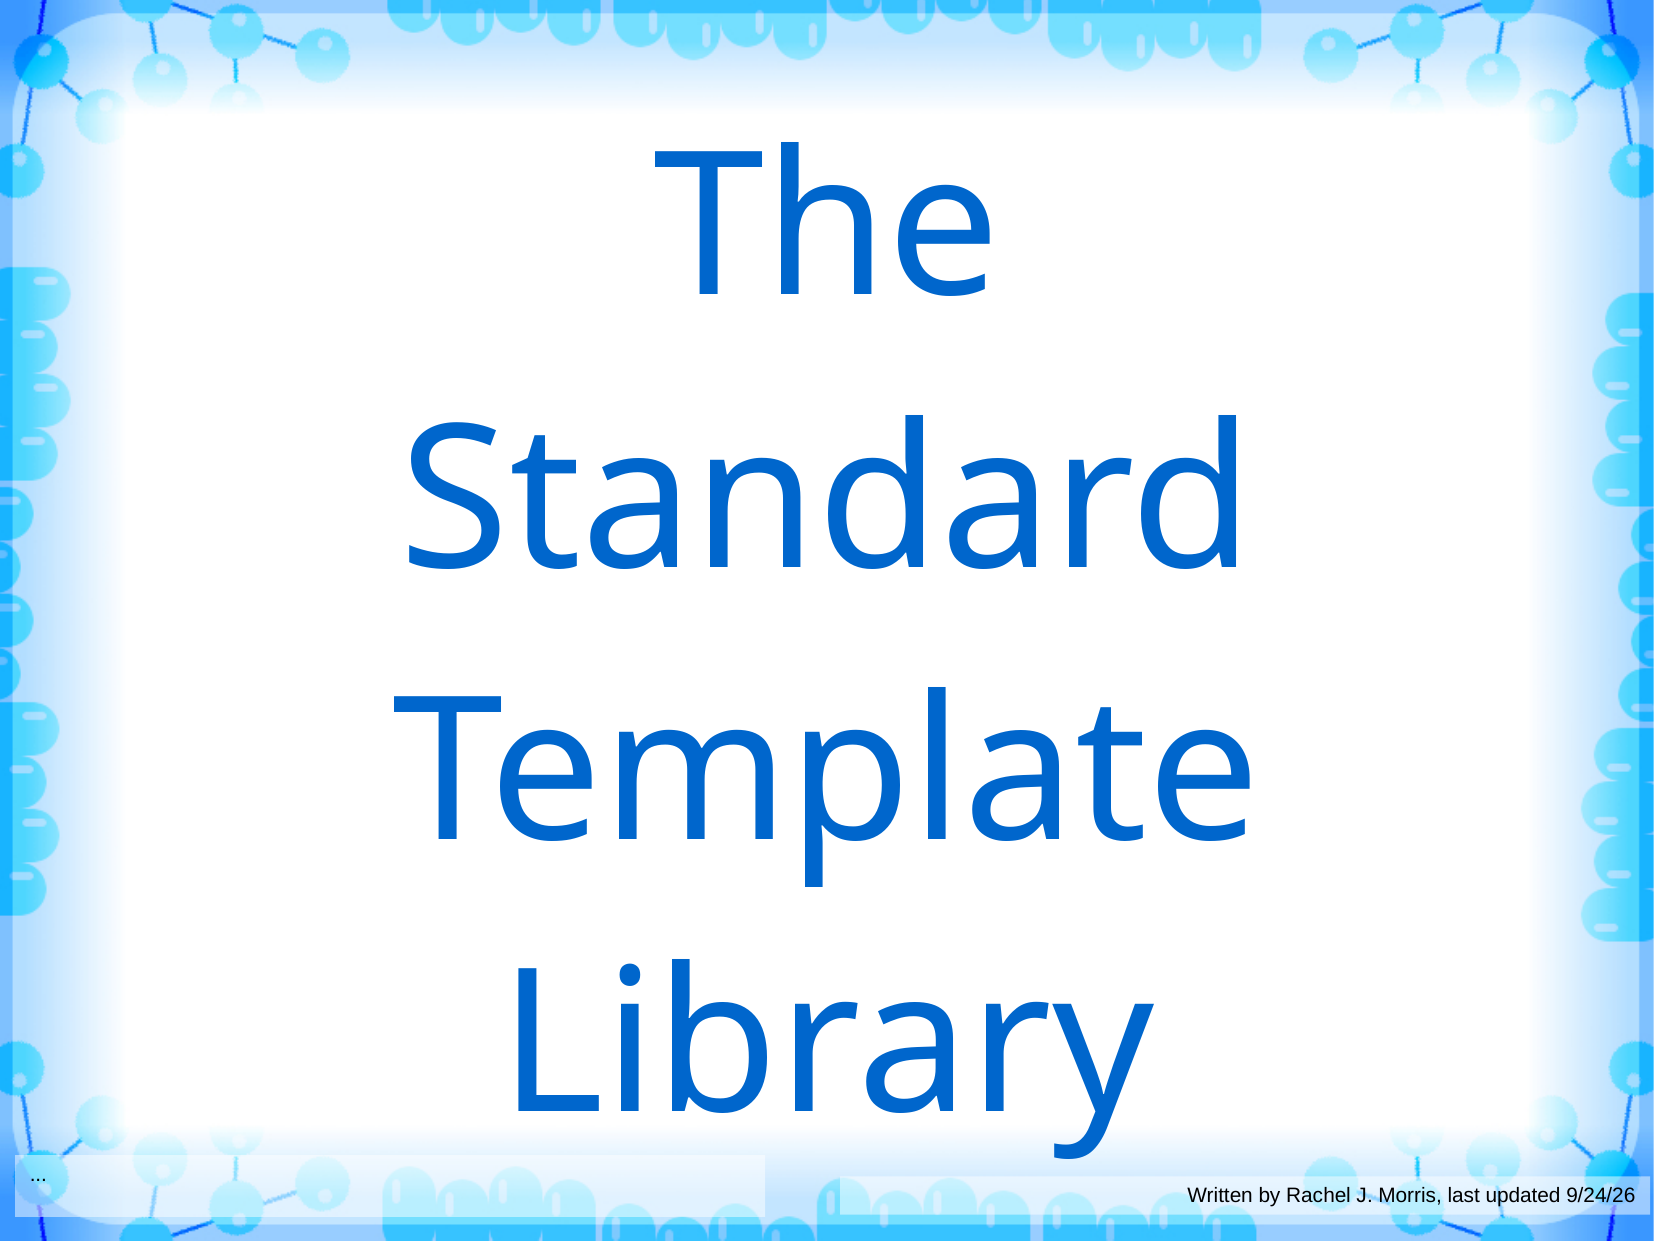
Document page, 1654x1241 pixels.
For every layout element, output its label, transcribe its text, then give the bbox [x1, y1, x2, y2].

text_box Written by Rachel J. Morris, last updated 1/6/17 [840, 1176, 1651, 1215]
picture [0, 0, 1654, 1241]
text_box ... [15, 1155, 766, 1217]
title The Standard Template Library [82, 225, 1571, 1026]
